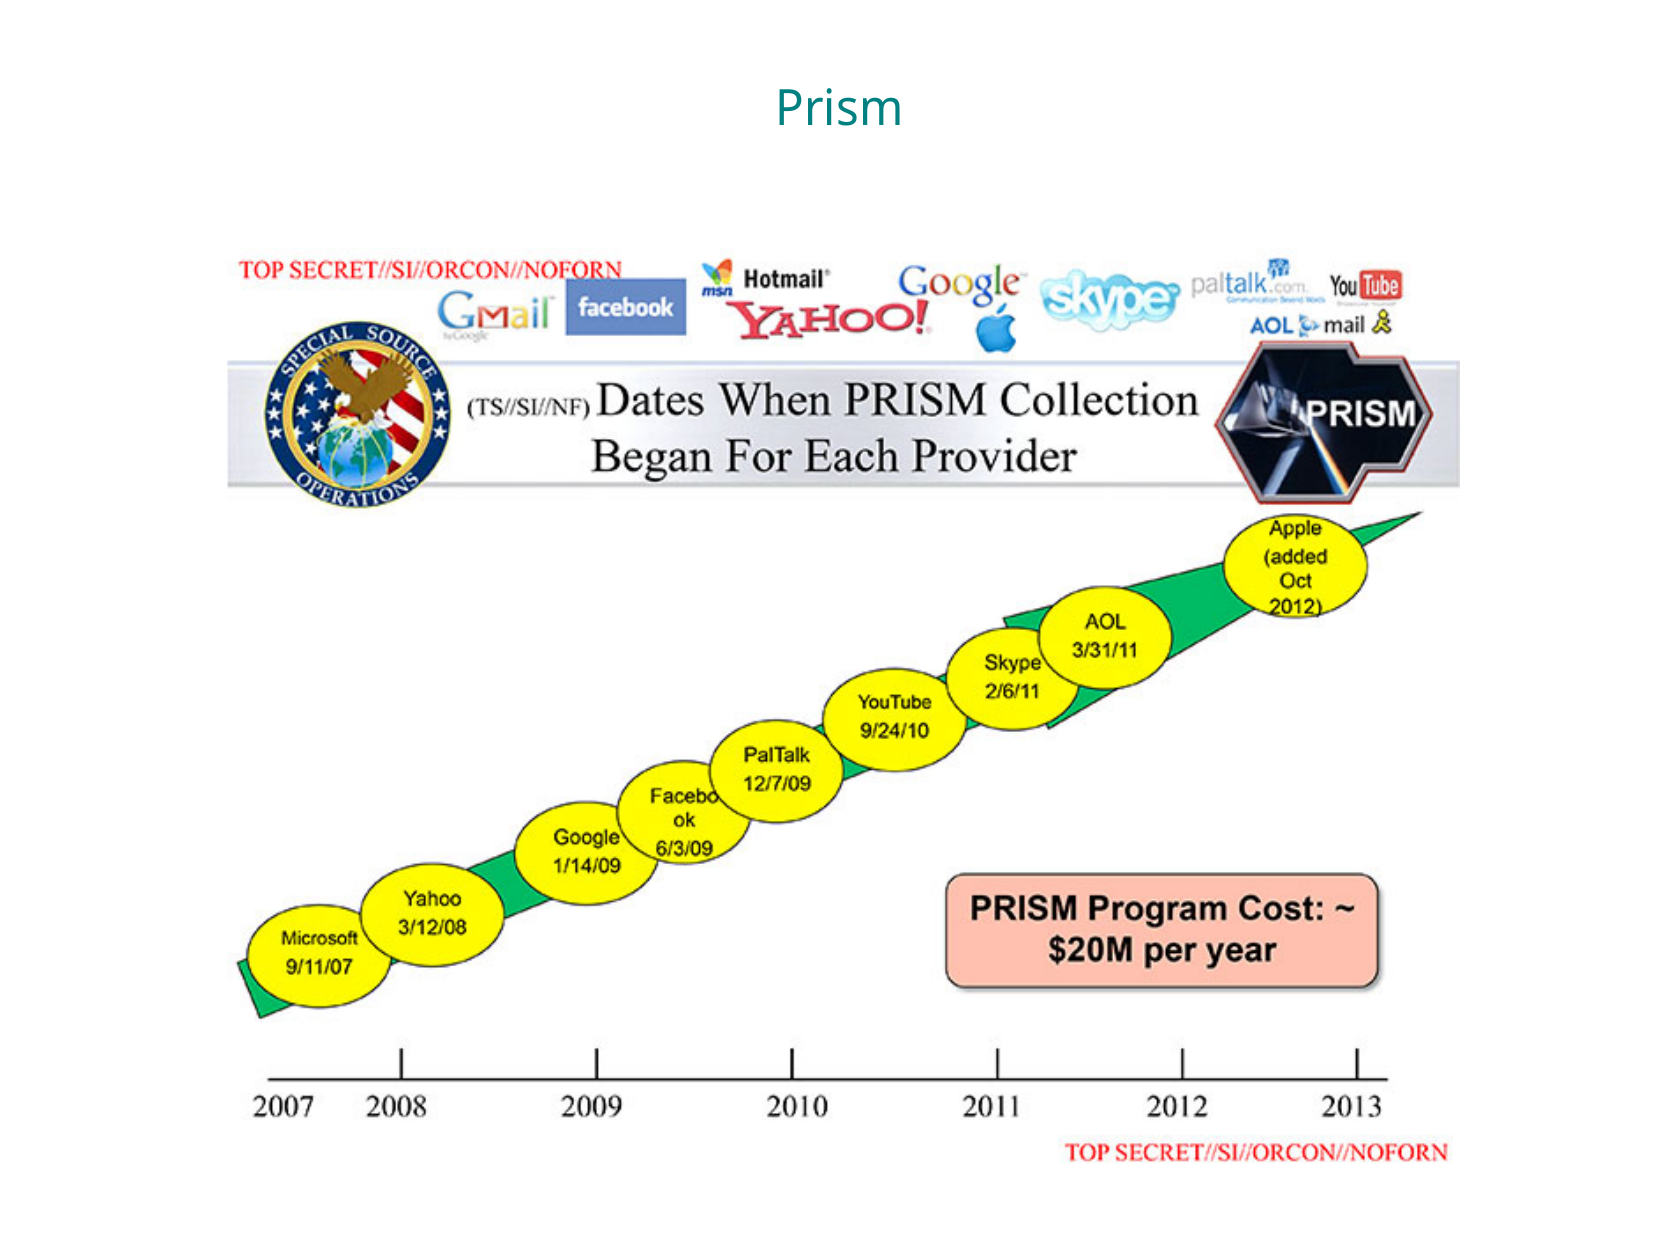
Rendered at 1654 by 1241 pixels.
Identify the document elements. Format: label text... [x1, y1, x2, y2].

title Prism [247, 32, 1433, 181]
picture [227, 248, 1460, 1172]
